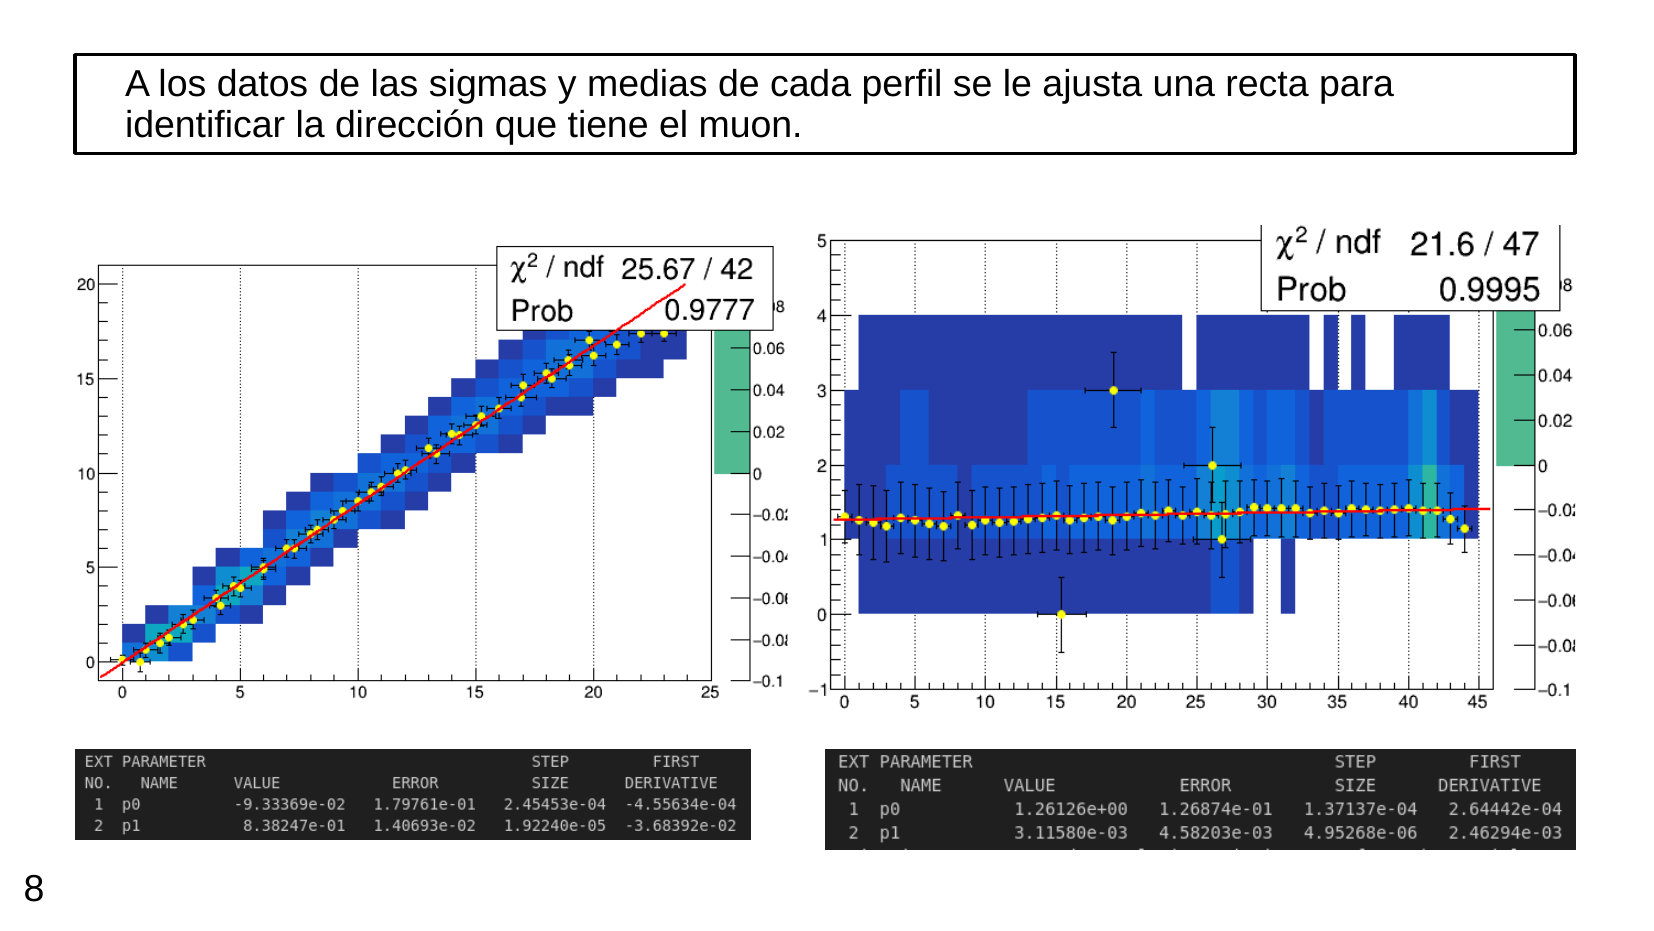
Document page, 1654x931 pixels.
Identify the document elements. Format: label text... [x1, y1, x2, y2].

text_box <number> [8, 860, 638, 931]
picture [75, 225, 1576, 739]
picture [825, 749, 1576, 850]
picture [75, 749, 751, 840]
text_box A los datos de las sigmas y medias de cada perfil se le ajusta una recta para identificar la dirección que tiene el muon. [75, 54, 1576, 154]
